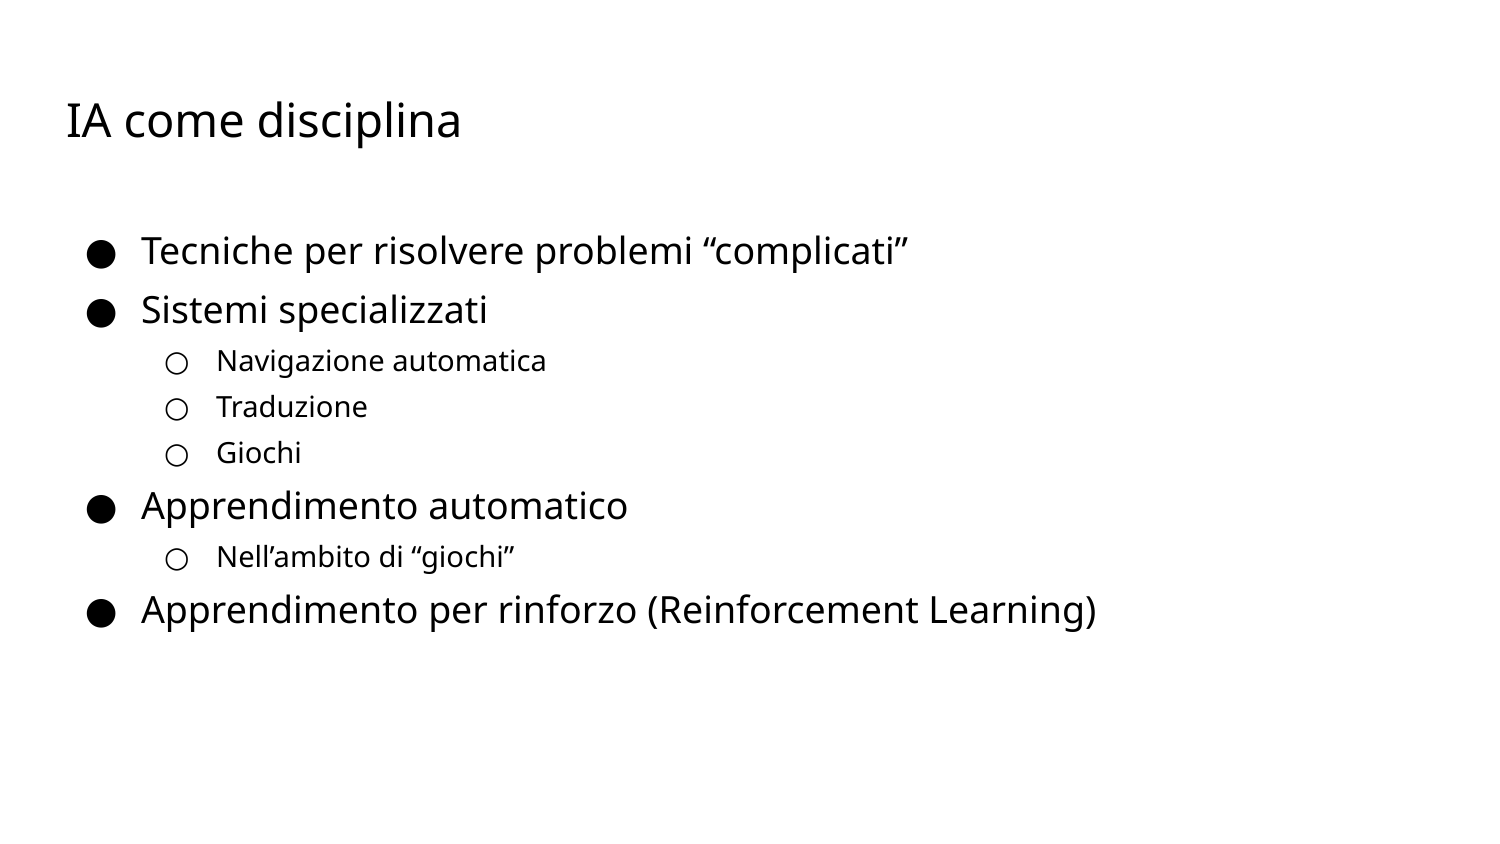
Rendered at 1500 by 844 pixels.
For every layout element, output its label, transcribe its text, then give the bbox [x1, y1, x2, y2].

title IA come disciplina [51, 72, 1449, 167]
list Tecniche per risolvere problemi “complicati” Sistemi specializzati Navigazione automatica Traduzione Giochi Apprendimento automatico Nell’ambito di “giochi” Apprendimento per rinforzo (Reinforcement Learning) [51, 202, 1449, 750]
